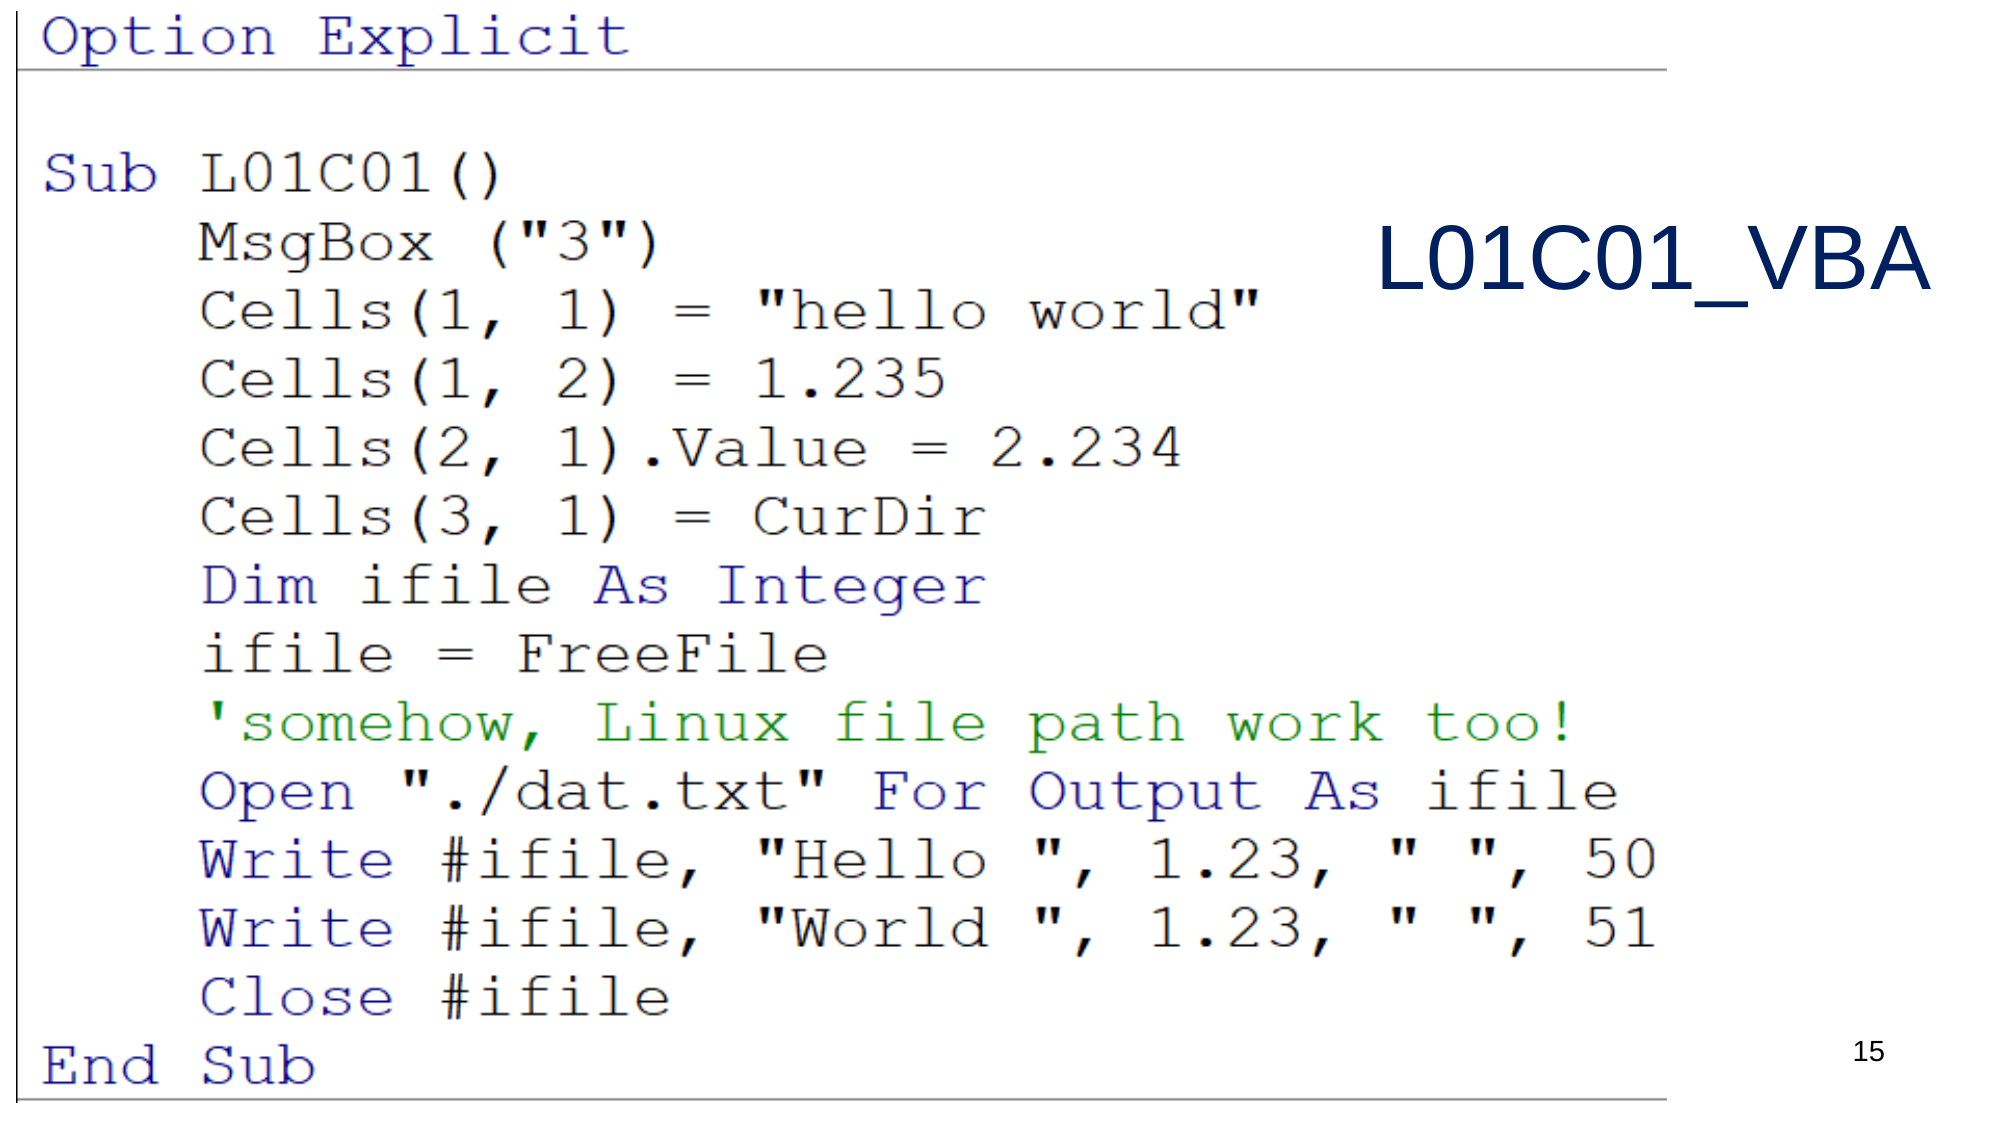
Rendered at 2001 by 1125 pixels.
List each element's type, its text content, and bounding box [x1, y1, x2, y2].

picture [16, 11, 1667, 1103]
title L01C01_VBA [1361, 131, 1973, 375]
slide_number <number> [1433, 1024, 1900, 1103]
